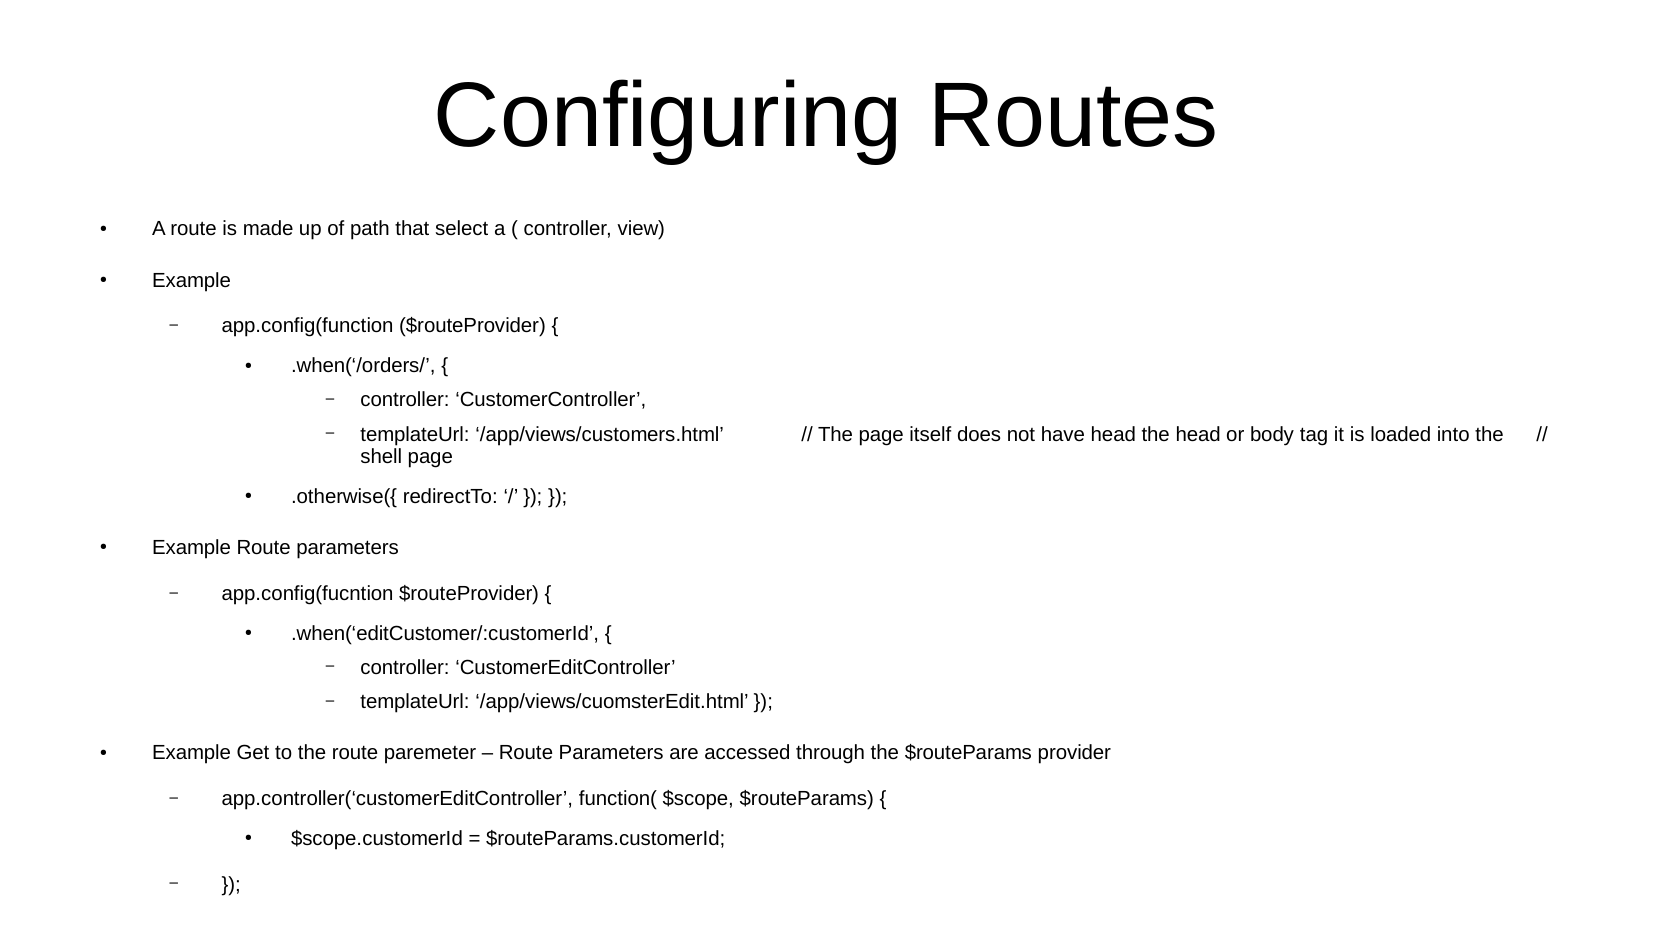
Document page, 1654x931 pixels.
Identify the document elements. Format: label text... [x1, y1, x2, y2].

list A route is made up of path that select a ( controller, view) Example app.config(function ($routeProvider) { .when(‘/orders/’, { controller: ‘CustomerController’, templateUrl: ‘/app/views/customers.html’ // The page itself does not have head the head or body tag it is loaded into the // shell page .otherwise({ redirectTo: ‘/’ }); }); Example Route parameters app.config(fucntion $routeProvider) { .when(‘editCustomer/:customerId’, { controller: ‘CustomerEditController’ templateUrl: ‘/app/views/cuomsterEdit.html’ }); Example Get to the route paremeter – Route Parameters are accessed through the $routeParams provider app.controller(‘customerEditController’, function( $scope, $routeParams) { $scope.customerId = $routeParams.customerId; }); [82, 217, 1576, 901]
title Configuring Routes [82, 37, 1571, 193]
